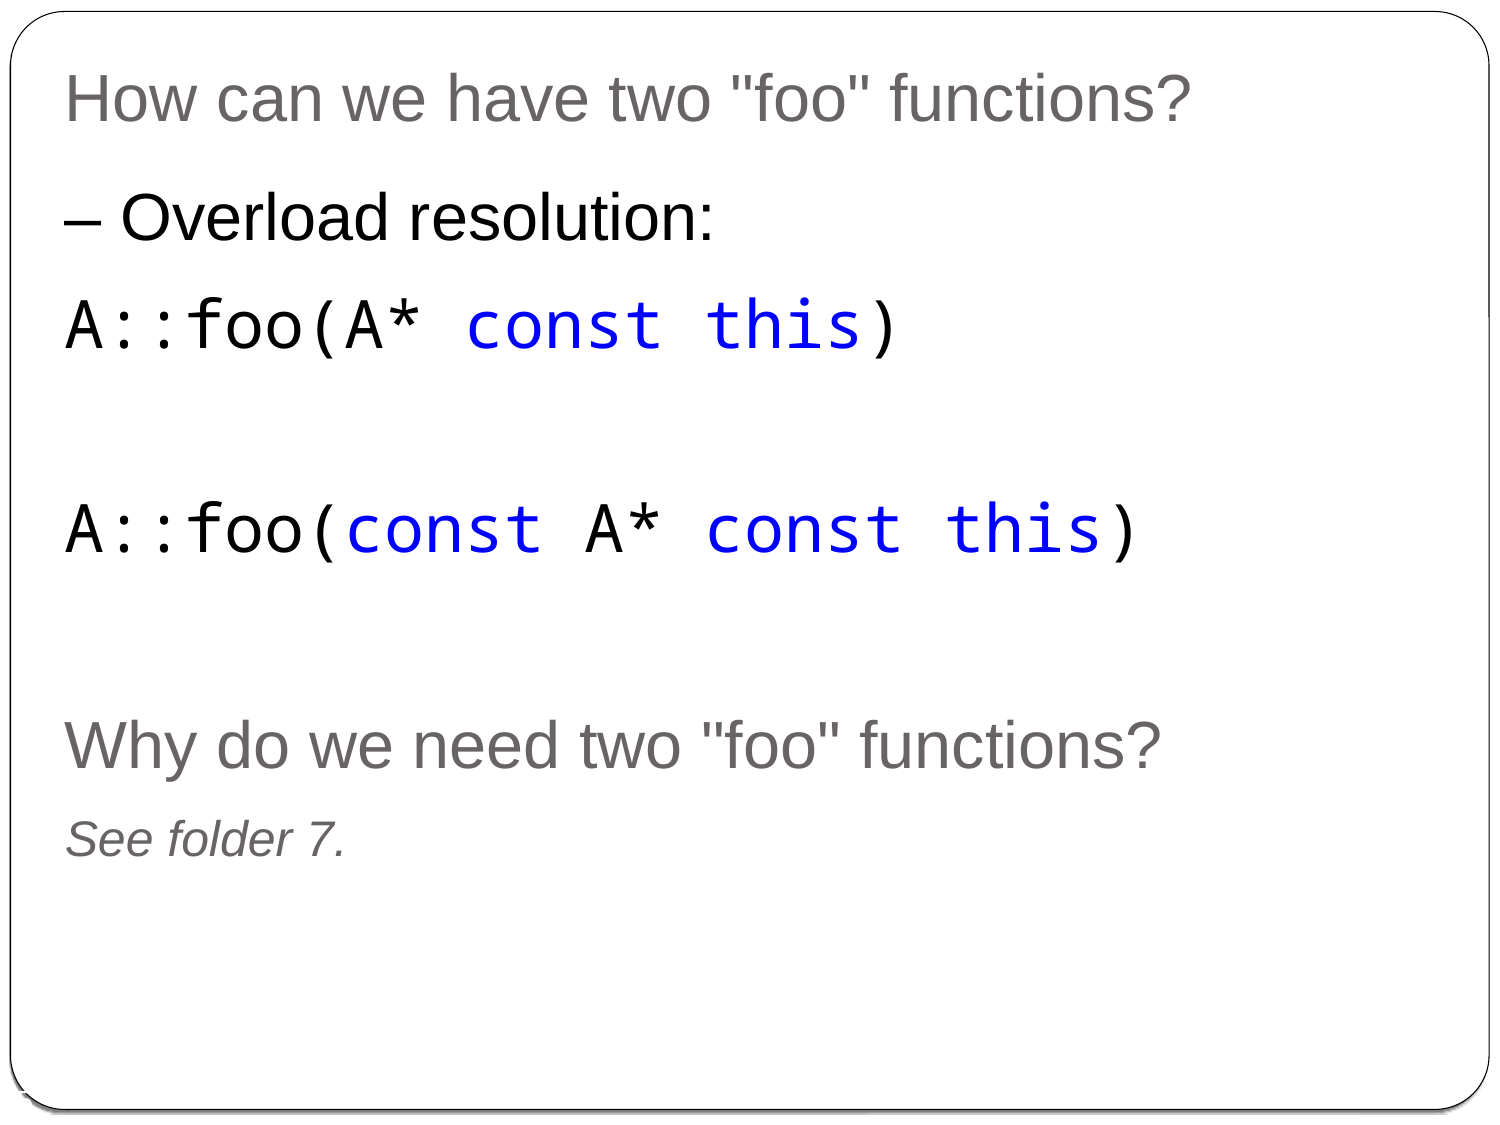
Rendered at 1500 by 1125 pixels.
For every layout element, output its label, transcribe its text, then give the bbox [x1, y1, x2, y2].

list – Overload resolution: A::foo(A* const this) A::foo(const A* const this) Why do we need two "foo" functions? See folder 7. [50, 149, 1450, 1088]
slide_number <number> [0, 1074, 50, 1125]
title How can we have two "foo" functions? [50, 45, 1450, 149]
